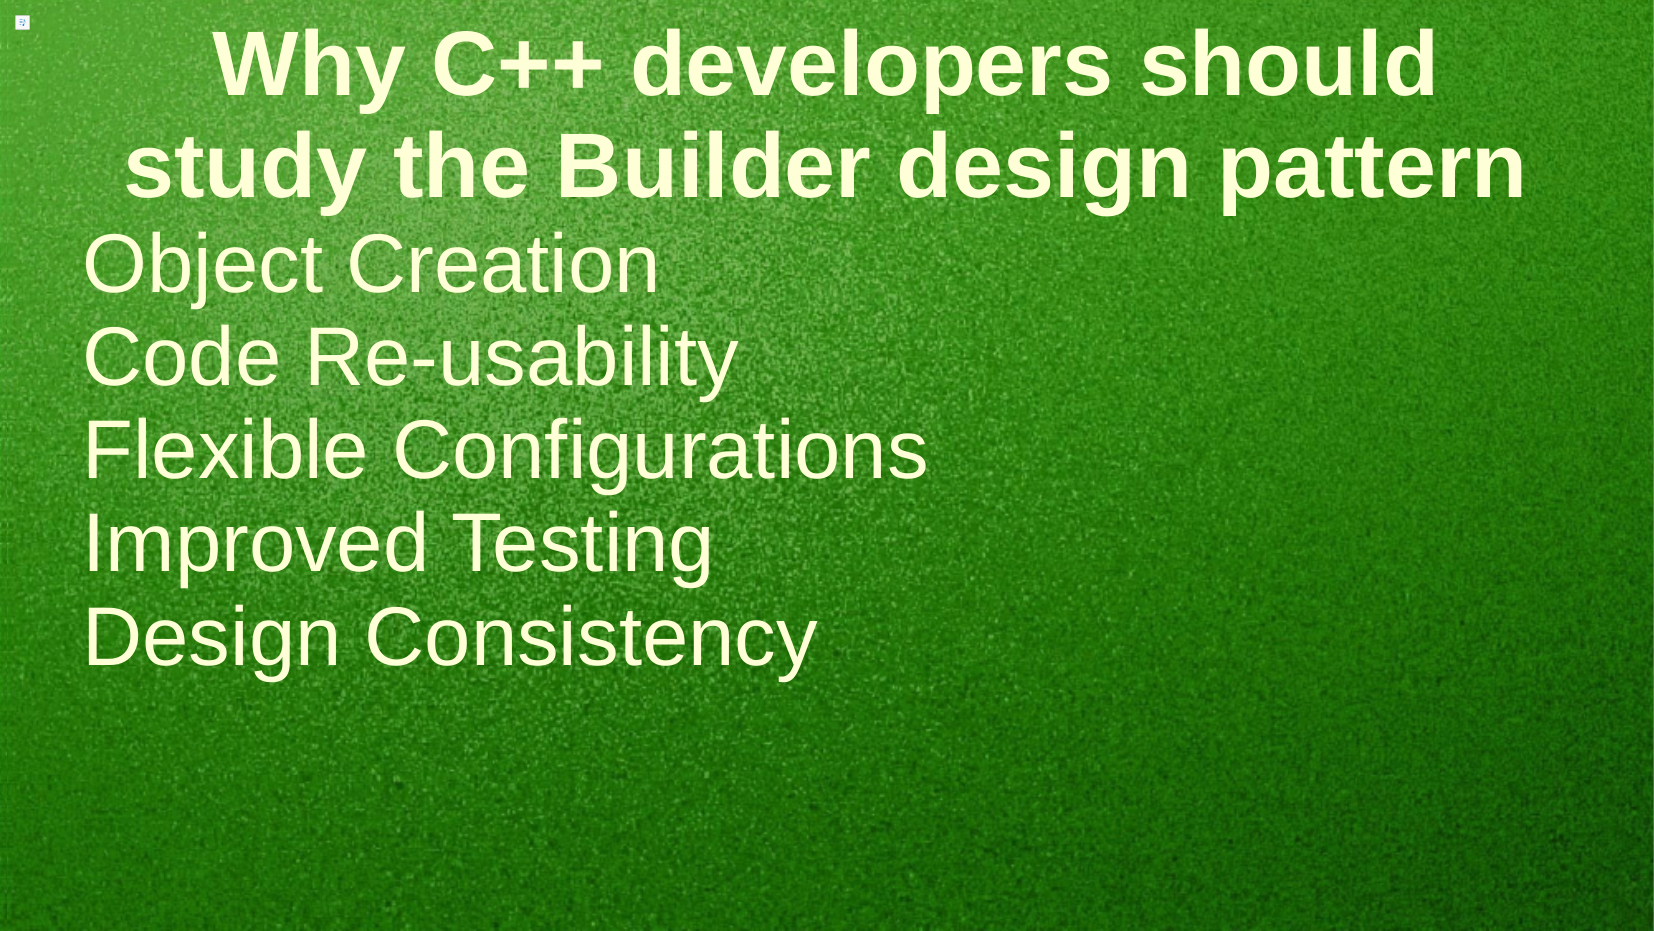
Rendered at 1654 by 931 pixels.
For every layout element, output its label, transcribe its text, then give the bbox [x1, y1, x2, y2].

title Why C++ developers should study the Builder design pattern [82, 12, 1571, 217]
subtitle Object Creation Code Re-usability Flexible Configurations Improved Testing Design Consistency [82, 217, 1571, 869]
text_box [15, 15, 31, 31]
picture [0, 0, 1654, 931]
